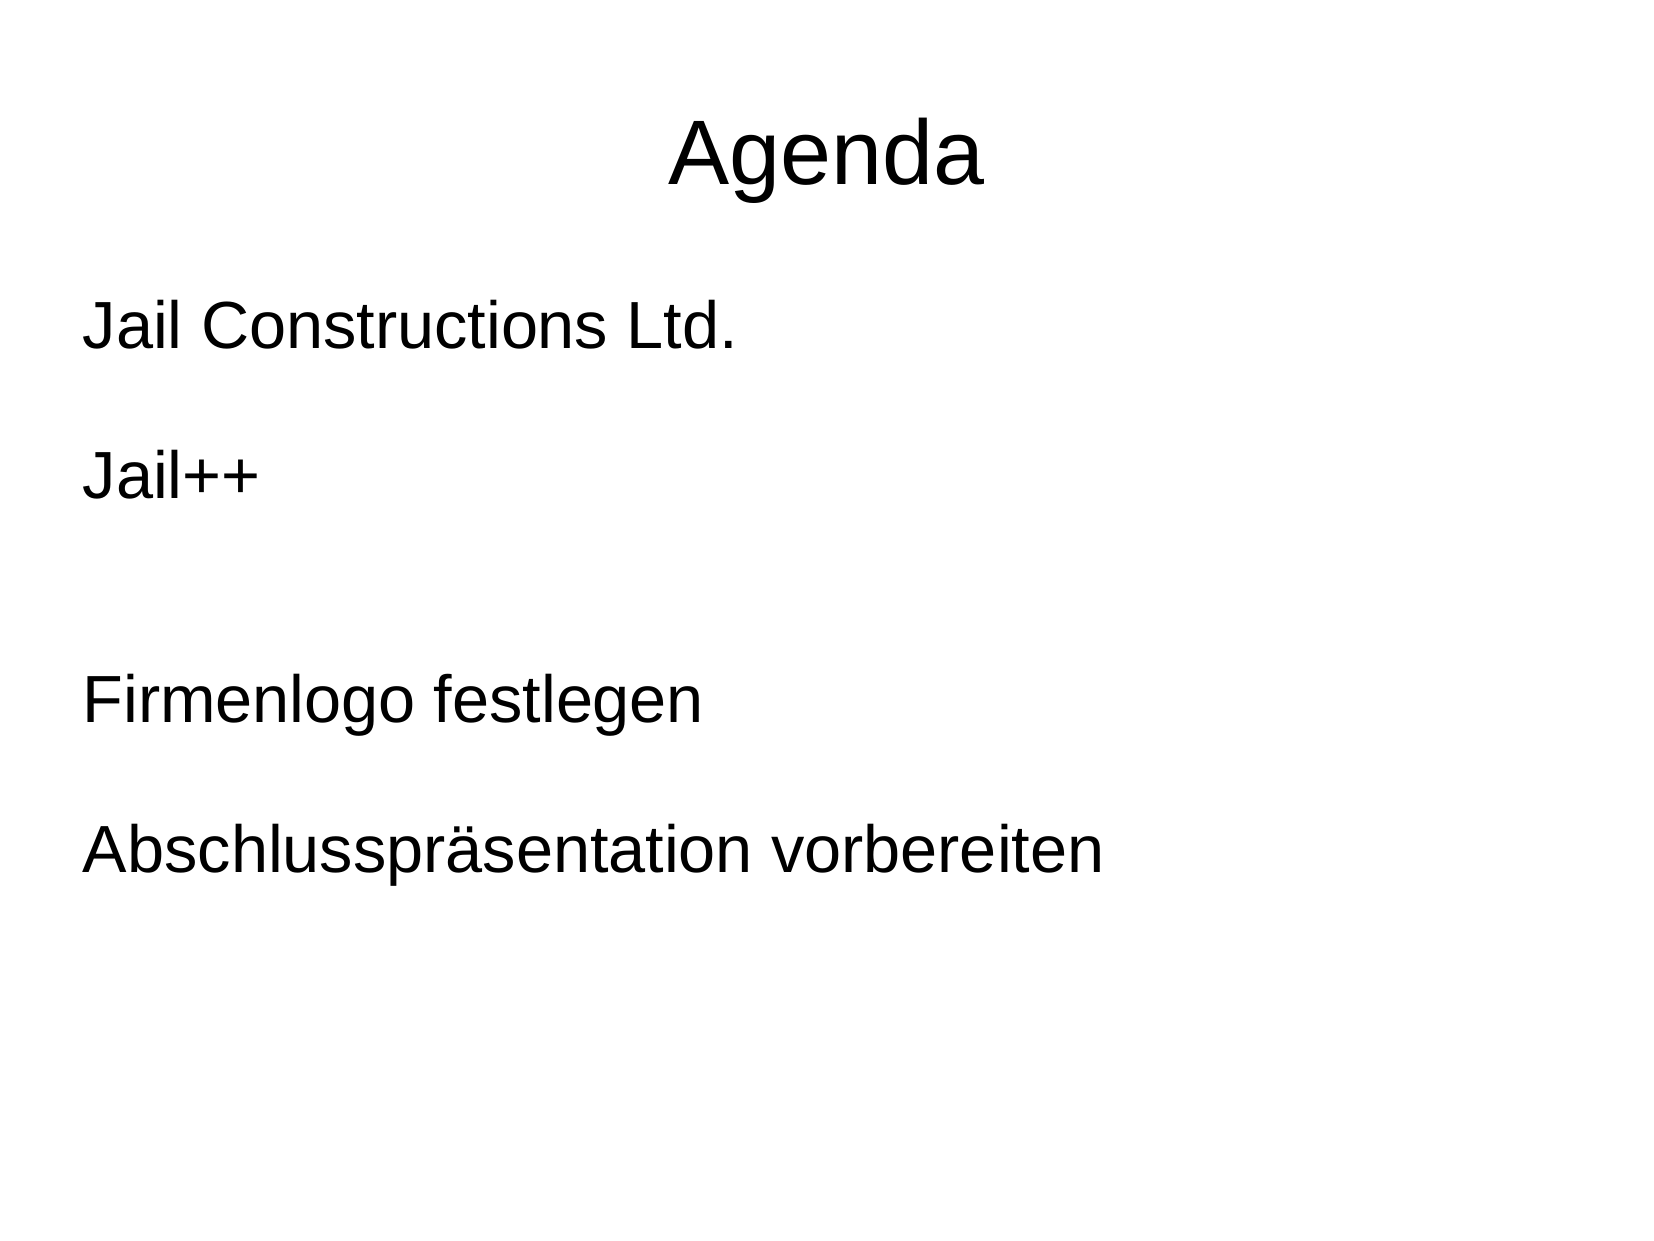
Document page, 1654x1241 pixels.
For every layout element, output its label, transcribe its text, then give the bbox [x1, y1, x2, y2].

title Agenda [82, 49, 1571, 257]
subtitle Jail Constructions Ltd. Jail++ Firmenlogo festlegen Abschlusspräsentation vorbereiten [82, 288, 1571, 1111]
